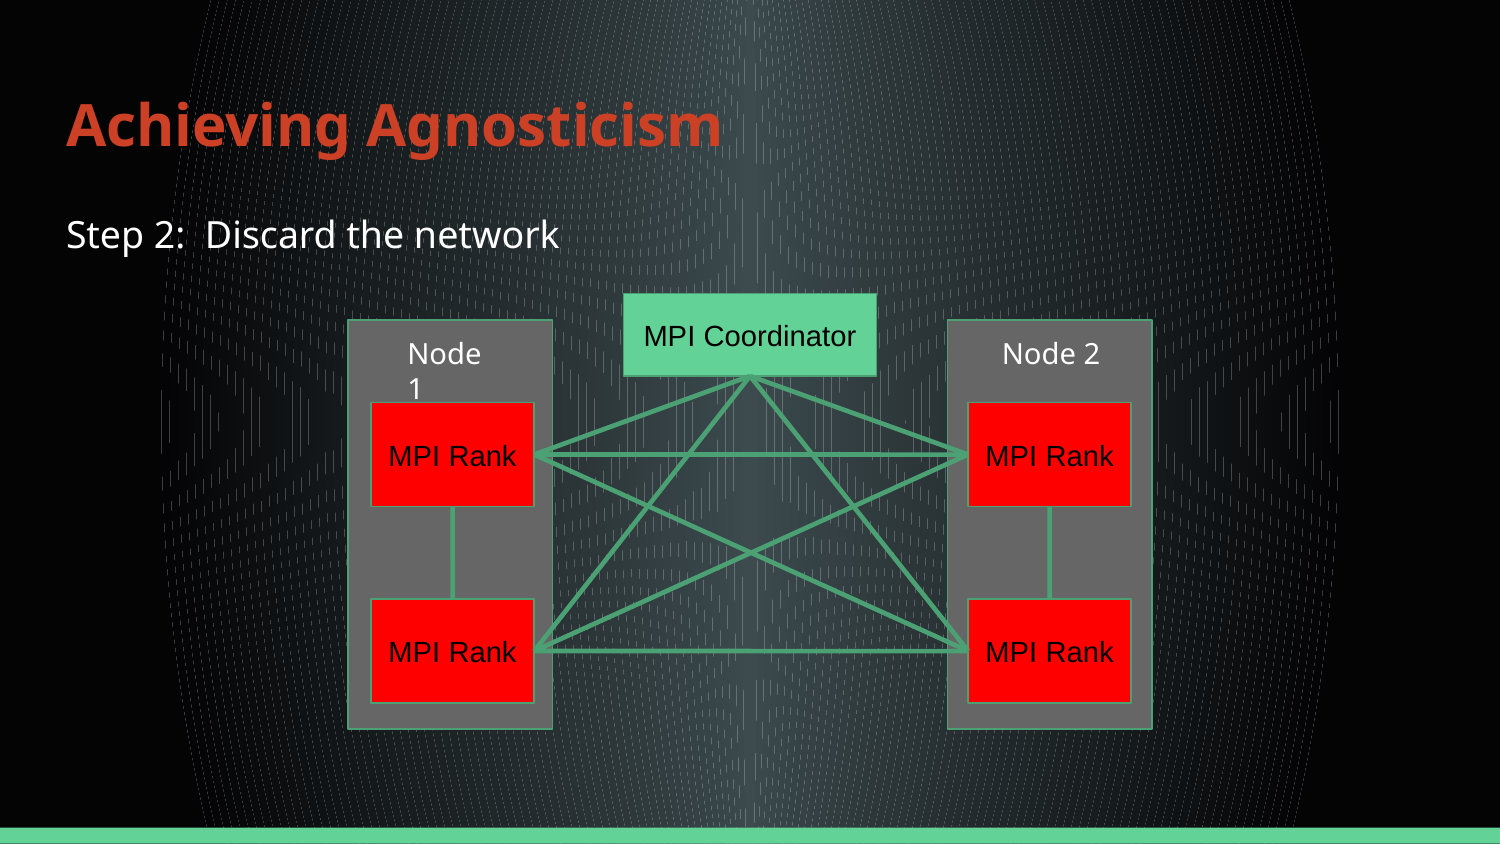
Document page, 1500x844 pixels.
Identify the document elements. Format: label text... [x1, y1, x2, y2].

text_box Node 1 [392, 320, 513, 376]
list Step 2: Discard the network [51, 189, 1449, 771]
text_box Node 2 [986, 320, 1120, 376]
text_box MPI Rank [371, 402, 535, 507]
text_box [947, 458, 1047, 645]
text_box [455, 458, 553, 645]
text_box [947, 320, 1152, 729]
text_box [348, 320, 553, 729]
text_box MPI Rank [968, 598, 1132, 704]
text_box [545, 633, 553, 643]
title Achieving Agnosticism [51, 72, 1449, 167]
text_box [947, 630, 958, 643]
text_box MPI Coordinator [623, 293, 877, 376]
text_box MPI Rank [968, 402, 1132, 507]
text_box MPI Rank [371, 598, 535, 704]
